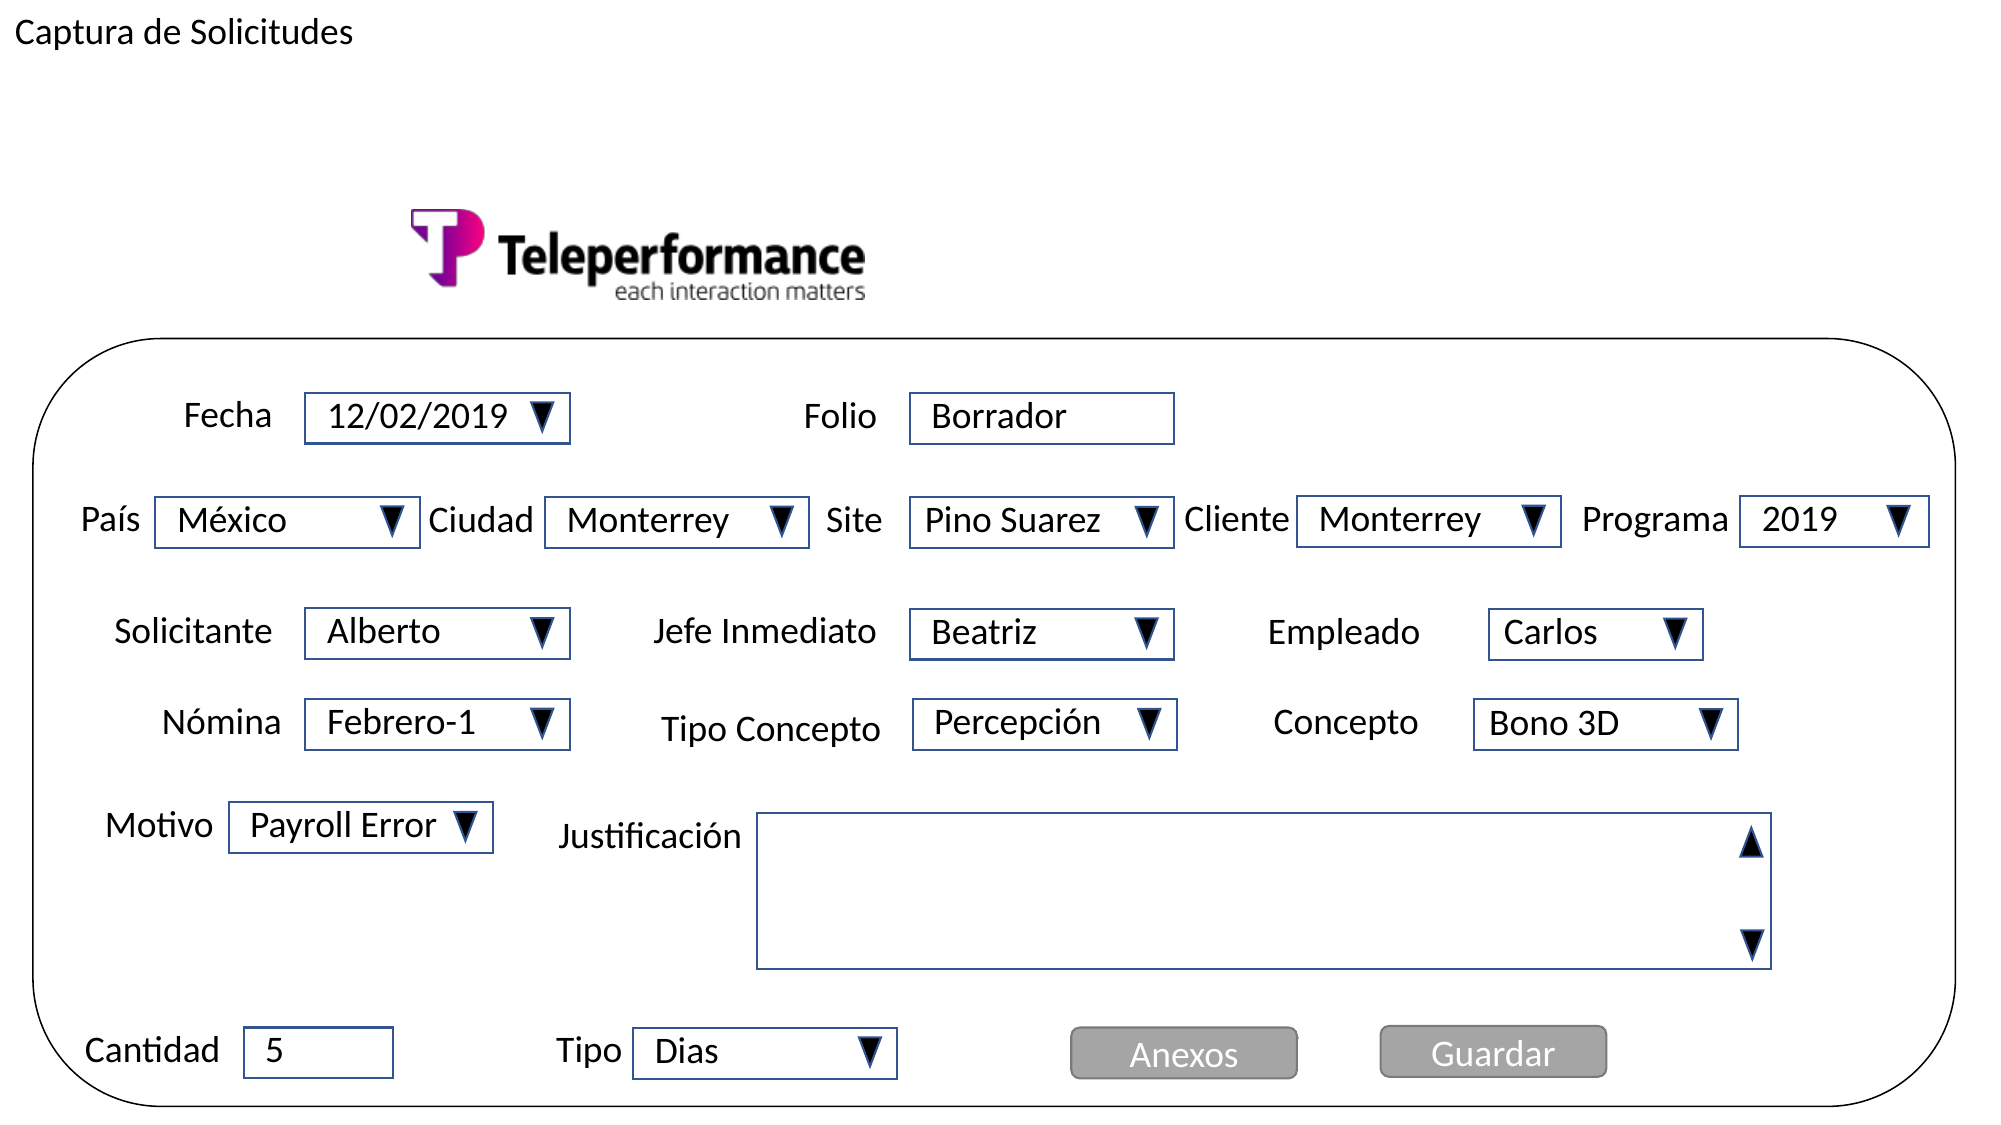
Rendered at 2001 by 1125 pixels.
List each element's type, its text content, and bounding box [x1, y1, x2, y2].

text_box [1887, 505, 1910, 535]
text_box Empleado [1237, 599, 1436, 660]
text_box [1700, 709, 1723, 739]
text_box [531, 708, 554, 738]
text_box Nómina [56, 689, 297, 750]
text_box [531, 402, 554, 432]
text_box Beatriz [916, 599, 1118, 660]
text_box Tipo [498, 1018, 638, 1078]
text_box Captura de Solicitudes [0, 0, 534, 60]
text_box Febrero-1 [312, 689, 514, 750]
text_box [858, 1037, 881, 1067]
text_box Solicitante [56, 598, 288, 659]
text_box Payroll Error [235, 792, 477, 853]
text_box Dias [640, 1018, 841, 1079]
text_box Concepto [1181, 689, 1434, 750]
text_box [1135, 506, 1158, 536]
text_box [1135, 618, 1158, 648]
text_box Jefe Inmediato [410, 598, 892, 659]
text_box [1138, 708, 1161, 738]
text_box 5 [250, 1018, 452, 1078]
text_box México [162, 487, 364, 548]
text_box Guardar [1380, 1025, 1607, 1077]
text_box Programa [1562, 486, 1745, 547]
text_box País [56, 487, 156, 547]
text_box [1664, 618, 1687, 648]
text_box Fecha [56, 382, 288, 443]
text_box Cliente [1166, 486, 1306, 547]
text_box 12/02/2019 [312, 383, 534, 444]
text_box [381, 506, 404, 536]
text_box Ciudad [410, 487, 550, 548]
text_box Folio [670, 383, 892, 444]
text_box Borrador [916, 383, 1118, 444]
text_box Anexos [1071, 1027, 1297, 1079]
text_box [770, 506, 793, 536]
text_box Justificación [516, 803, 758, 864]
text_box Pino Suarez [910, 487, 1118, 548]
text_box [1522, 505, 1545, 535]
text_box Motivo [71, 792, 229, 853]
text_box Monterrey [1306, 486, 1505, 547]
text_box Tipo Concepto [617, 696, 897, 757]
text_box Alberto [312, 598, 410, 659]
picture [411, 209, 865, 300]
text_box [454, 811, 477, 841]
text_box Cantidad [56, 1055, 78, 1078]
text_box Monterrey [551, 487, 753, 548]
text_box Percepción [919, 689, 1121, 750]
text_box Carlos [1489, 599, 1647, 660]
text_box Bono 3D [1474, 690, 1683, 750]
text_box 2019 [1747, 486, 1905, 547]
text_box Site [808, 487, 898, 548]
text_box [1740, 827, 1763, 857]
text_box Cantidad [56, 1017, 236, 1078]
text_box [1741, 930, 1764, 960]
